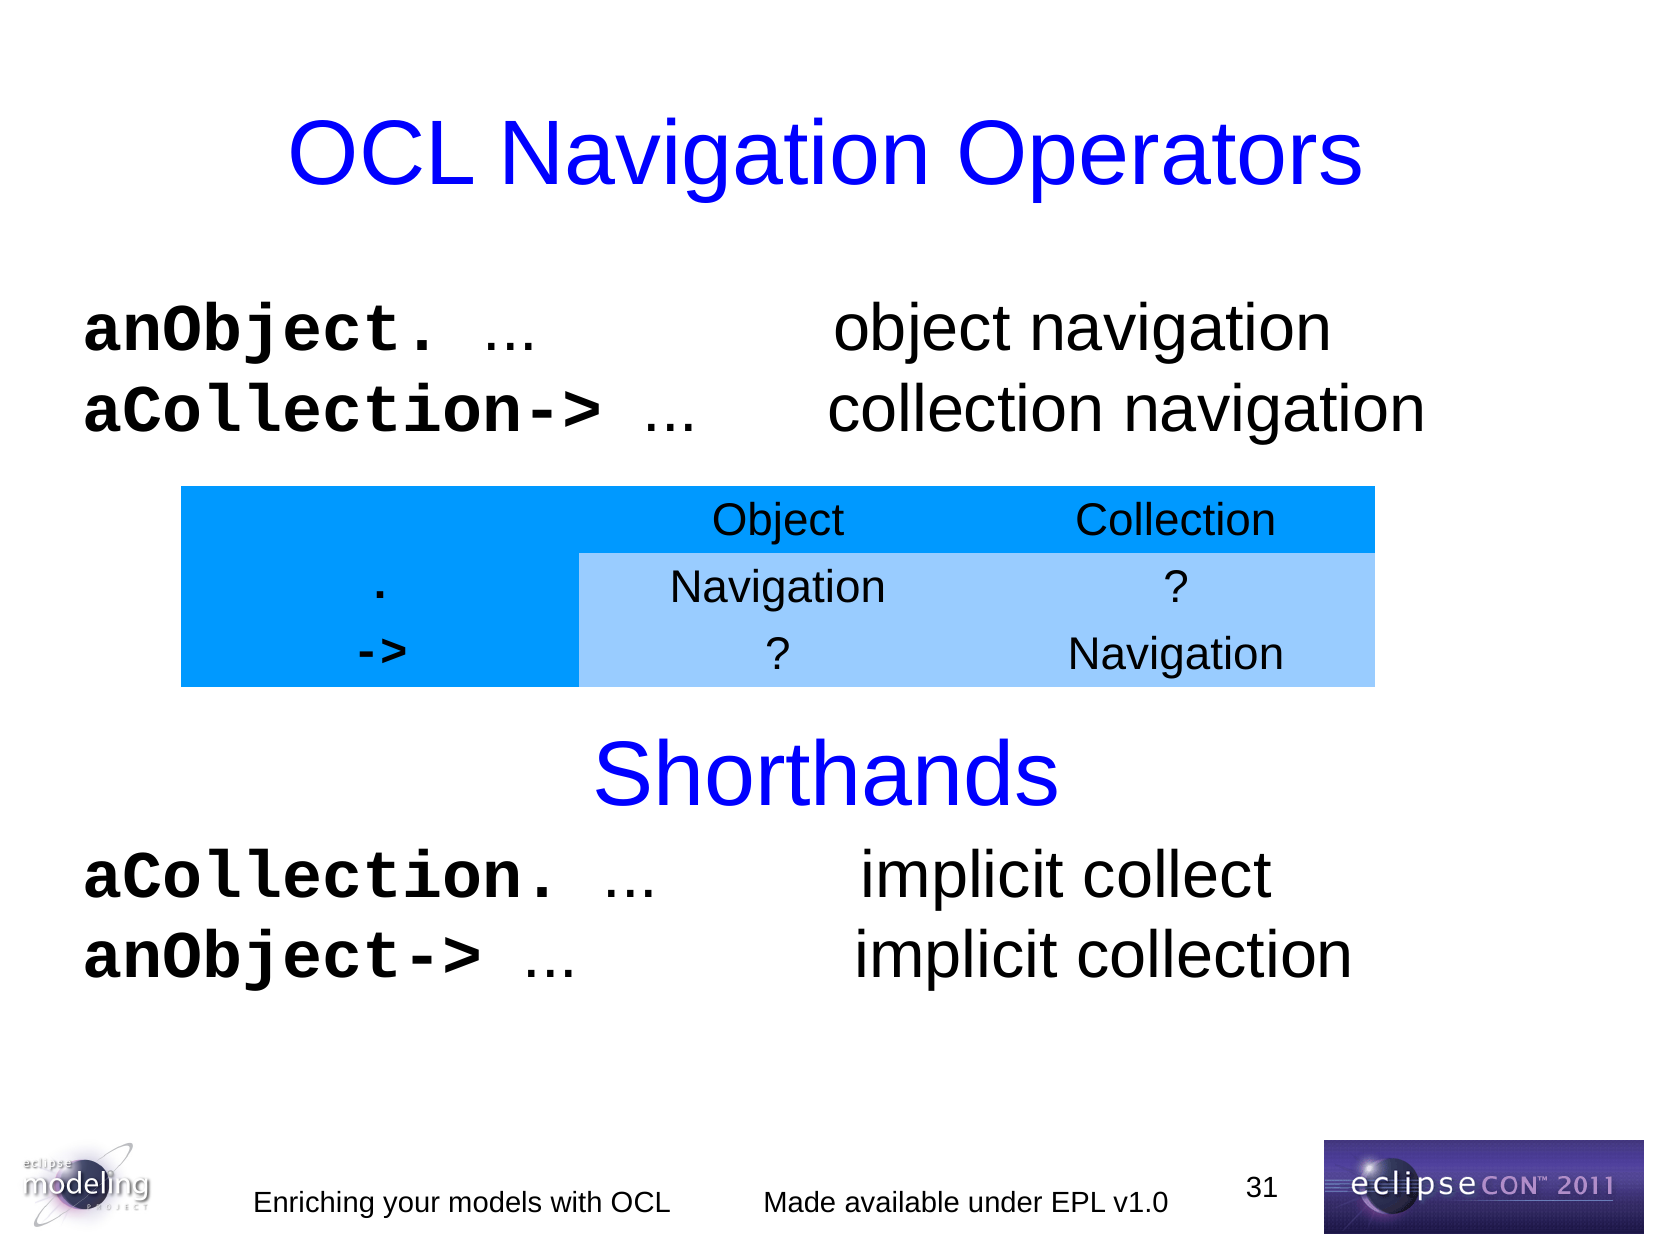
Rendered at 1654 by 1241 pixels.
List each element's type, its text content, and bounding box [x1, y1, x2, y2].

table_cell ? [977, 553, 1375, 620]
title OCL Navigation Operators [82, 49, 1571, 257]
table_header Object [579, 486, 977, 553]
picture [9, 1136, 156, 1235]
list anObject. ... object navigation aCollection-> ... collection navigation Shorthands aCollection. ... implicit collect anObject-> ... implicit collection [82, 290, 1571, 1148]
table_cell . [181, 553, 579, 620]
table_cell -> [181, 620, 579, 687]
picture [1324, 1140, 1644, 1234]
table_cell Navigation [579, 553, 977, 620]
table_cell ? [579, 620, 977, 687]
table_header [181, 486, 579, 553]
table_header Collection [977, 486, 1375, 553]
table_cell Navigation [977, 620, 1375, 687]
